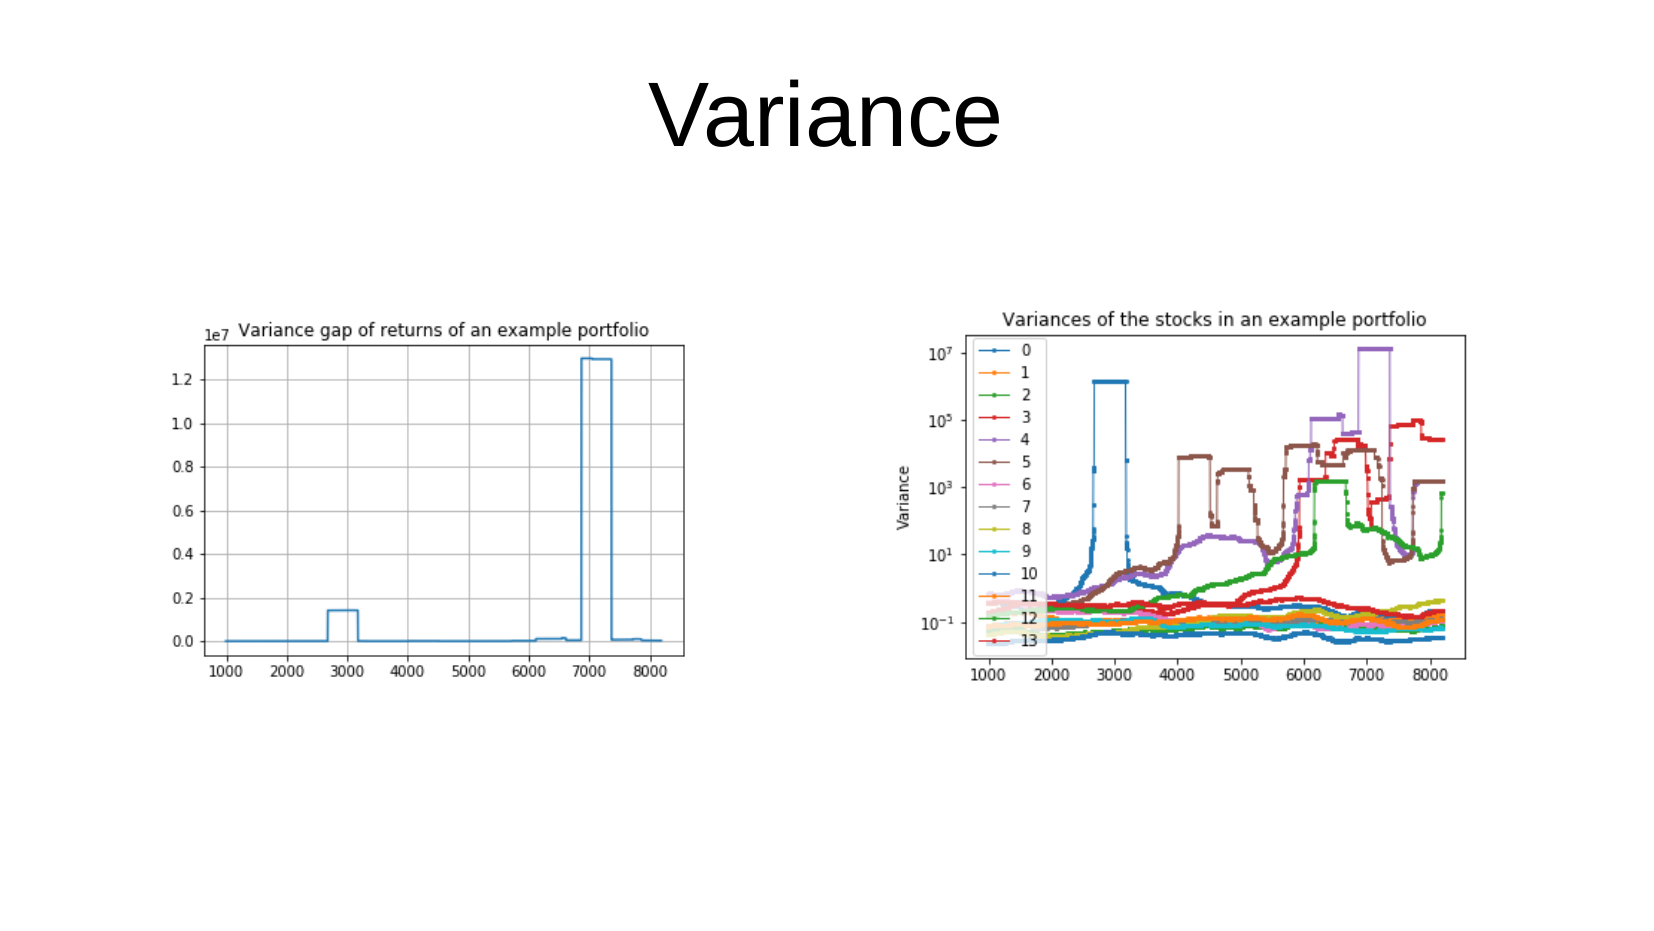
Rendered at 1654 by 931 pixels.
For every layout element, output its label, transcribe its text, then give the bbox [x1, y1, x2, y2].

title Variance [82, 37, 1571, 193]
picture [885, 283, 1529, 712]
picture [127, 295, 745, 707]
